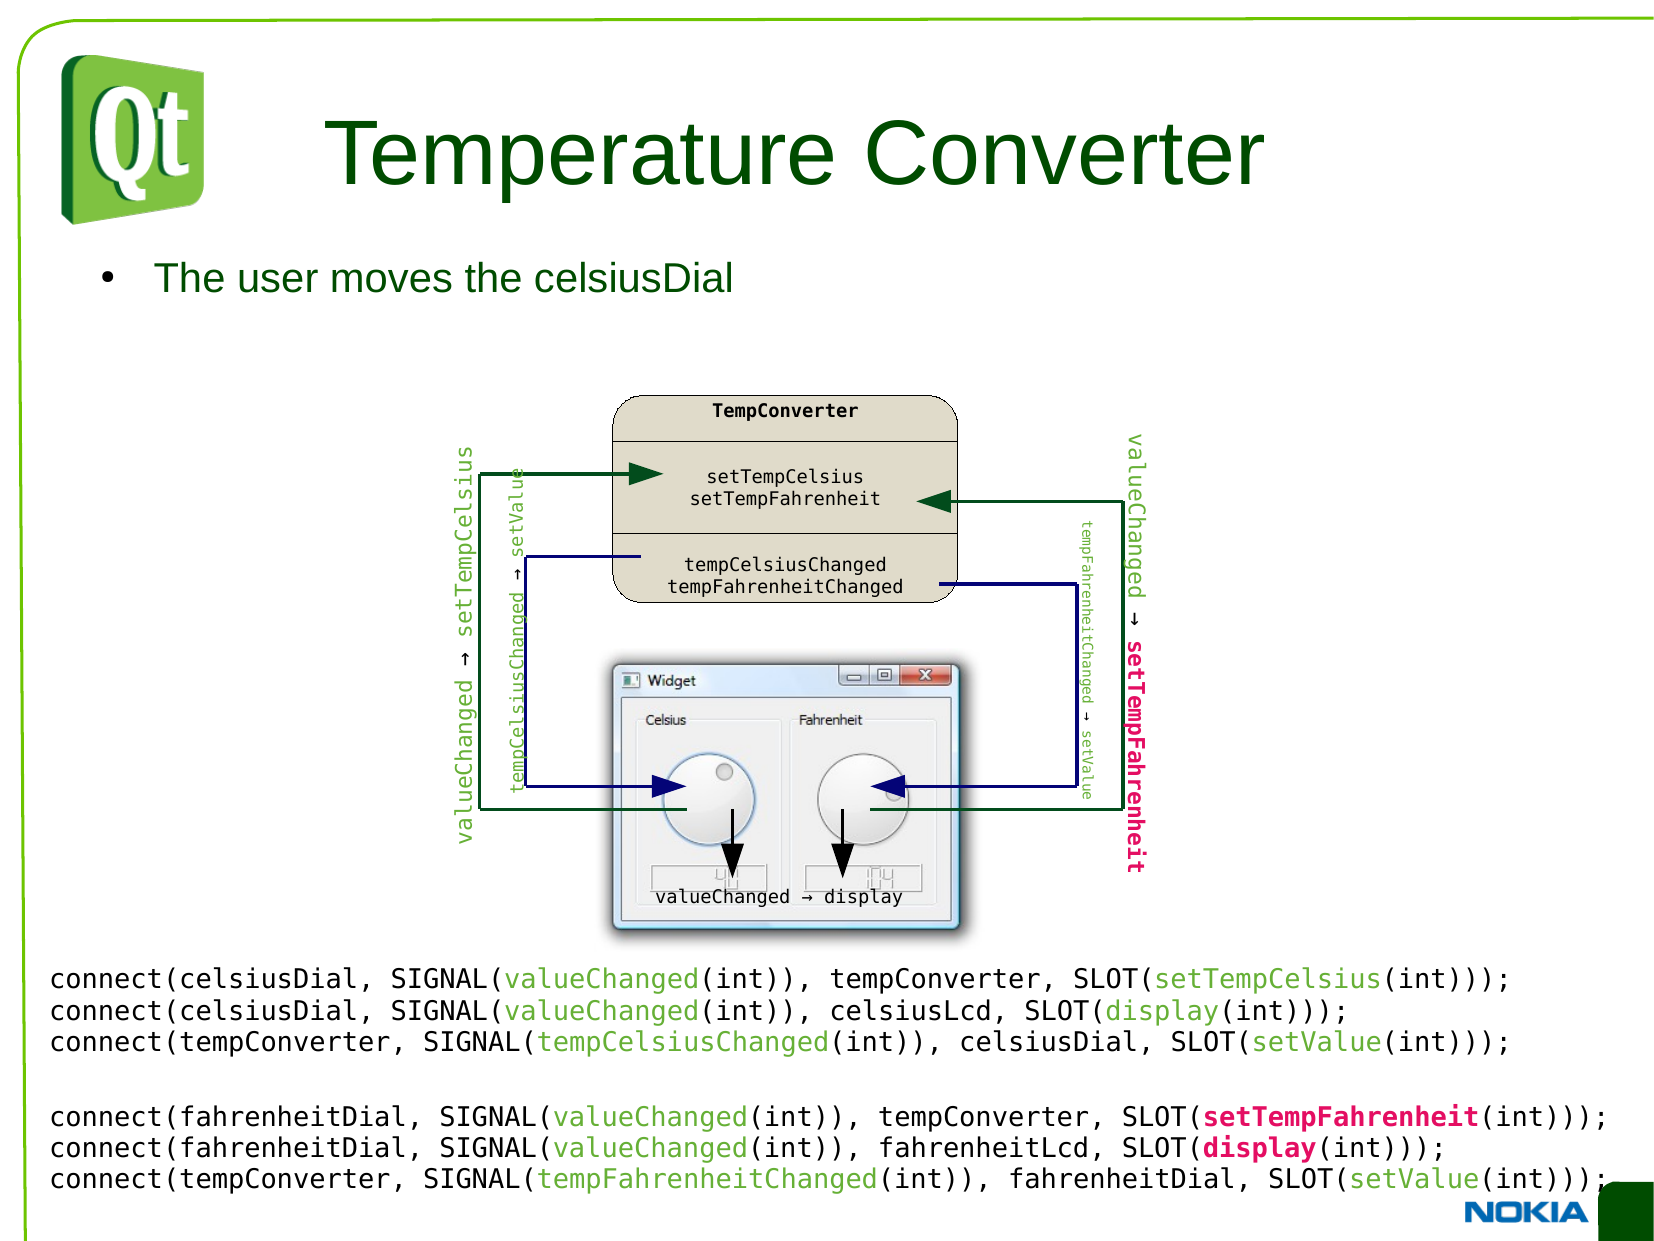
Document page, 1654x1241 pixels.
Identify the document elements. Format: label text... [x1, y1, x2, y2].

text_box valueChanged → setTempCelsius [442, 429, 485, 860]
text_box tempCelsiusChanged → setValue [497, 451, 536, 810]
text_box tempFahrenheitChanged → setValue [1071, 505, 1104, 817]
text_box connect(celsiusDial, SIGNAL(valueChanged(int)), tempConverter, SLOT(setTempCelsius(int))); connect(celsiusDial, SIGNAL(valueChanged(int)), celsiusLcd, SLOT(display(int))); connect(tempConverter, SIGNAL(tempCelsiusChanged(int)), celsiusDial, SLOT(setValue(int))); connect(fahrenheitDial, SIGNAL(valueChanged(int)), tempConverter, SLOT(setTempFahrenheit(int))); connect(fahrenheitDial, SIGNAL(valueChanged(int)), fahrenheitLcd, SLOT(display(int))); connect(tempConverter, SIGNAL(tempFahrenheitChanged(int)), fahrenheitDial, SLOT(setValue(int))); [34, 956, 1631, 1206]
text_box valueChanged → setTempFahrenheit [1114, 419, 1158, 891]
title Temperature Converter [257, 49, 1333, 254]
picture [594, 648, 986, 952]
picture [61, 55, 204, 225]
list The user moves the celsiusDial [82, 254, 1571, 325]
picture [1465, 1206, 1589, 1223]
text_box valueChanged → display [640, 878, 933, 916]
text_box TempConverter setTempCelsius setTempFahrenheit tempCelsiusChanged tempFahrenheitChanged [612, 395, 958, 441]
text_box TempConverter setTempCelsius setTempFahrenheit tempCelsiusChanged tempFahrenheitChanged [612, 442, 958, 533]
text_box TempConverter setTempCelsius setTempFahrenheit tempCelsiusChanged tempFahrenheitChanged [612, 534, 958, 603]
